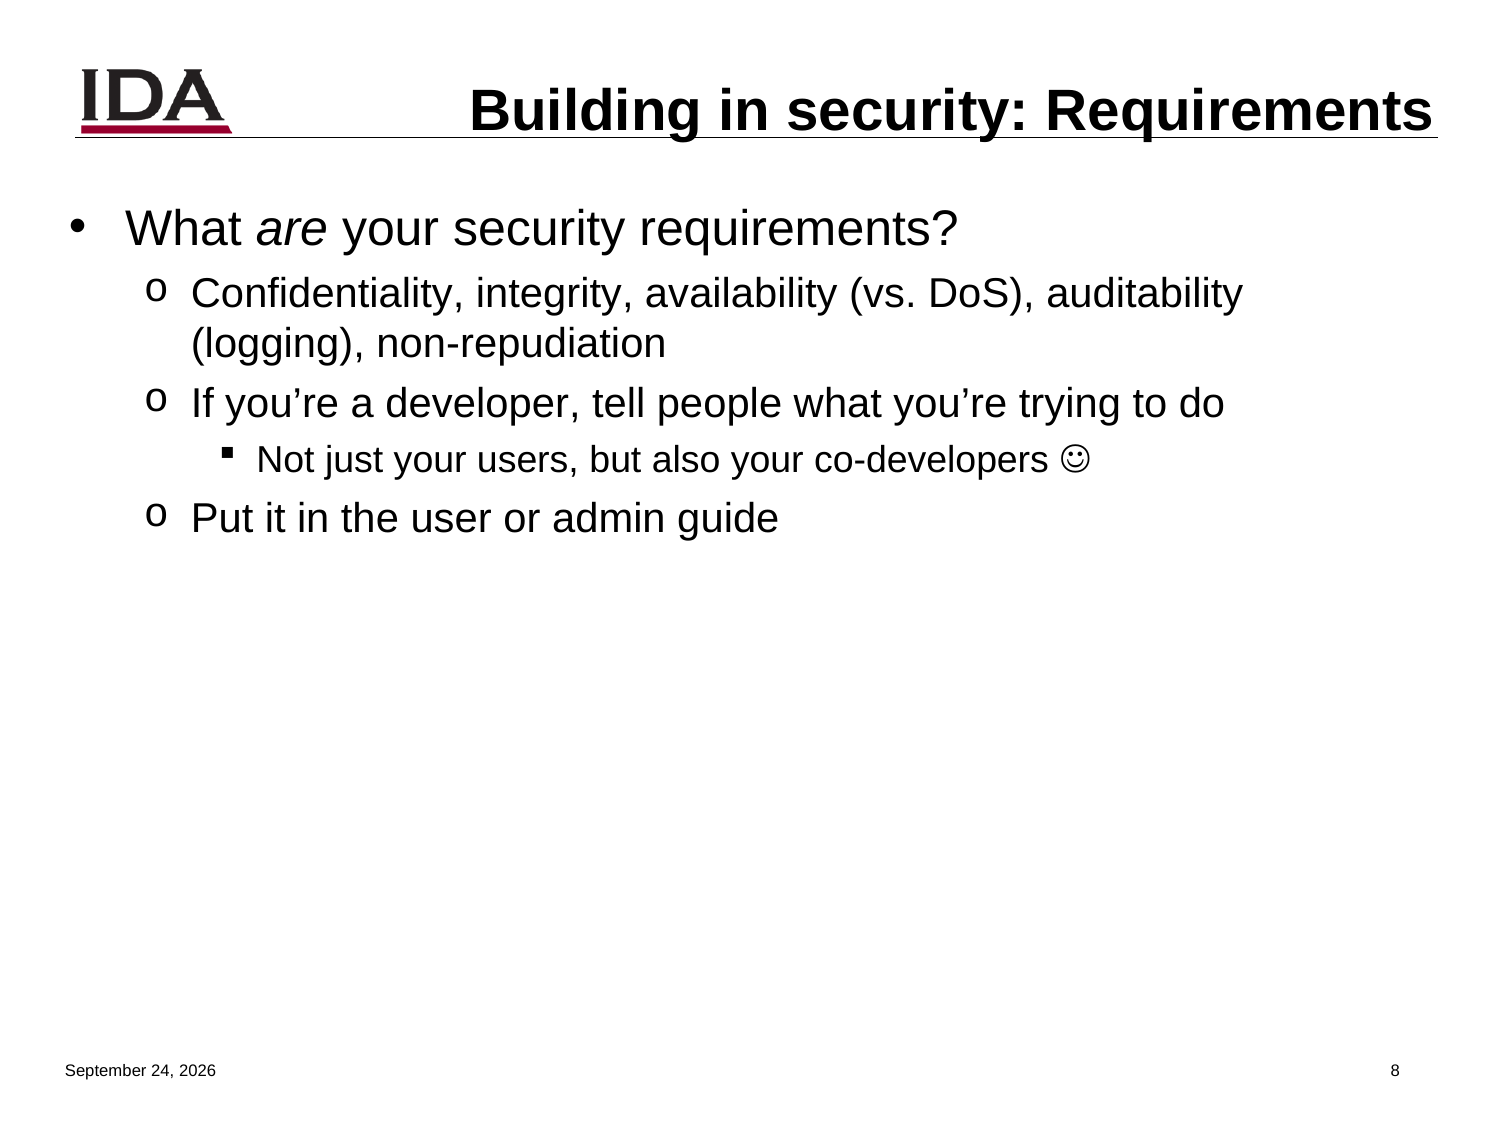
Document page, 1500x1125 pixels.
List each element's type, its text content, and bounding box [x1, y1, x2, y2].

text_box <number> [1102, 1012, 1415, 1088]
list What are your security requirements? Confidentiality, integrity, availability (vs. DoS), auditability (logging), non-repudiation If you’re a developer, tell people what you’re trying to do Not just your users, but also your co-developers  Put it in the user or admin guide [53, 187, 1401, 1013]
title Building in security: Requirements [425, 64, 1450, 150]
picture [77, 65, 233, 138]
text_box November 9, 2011 [49, 1012, 363, 1088]
